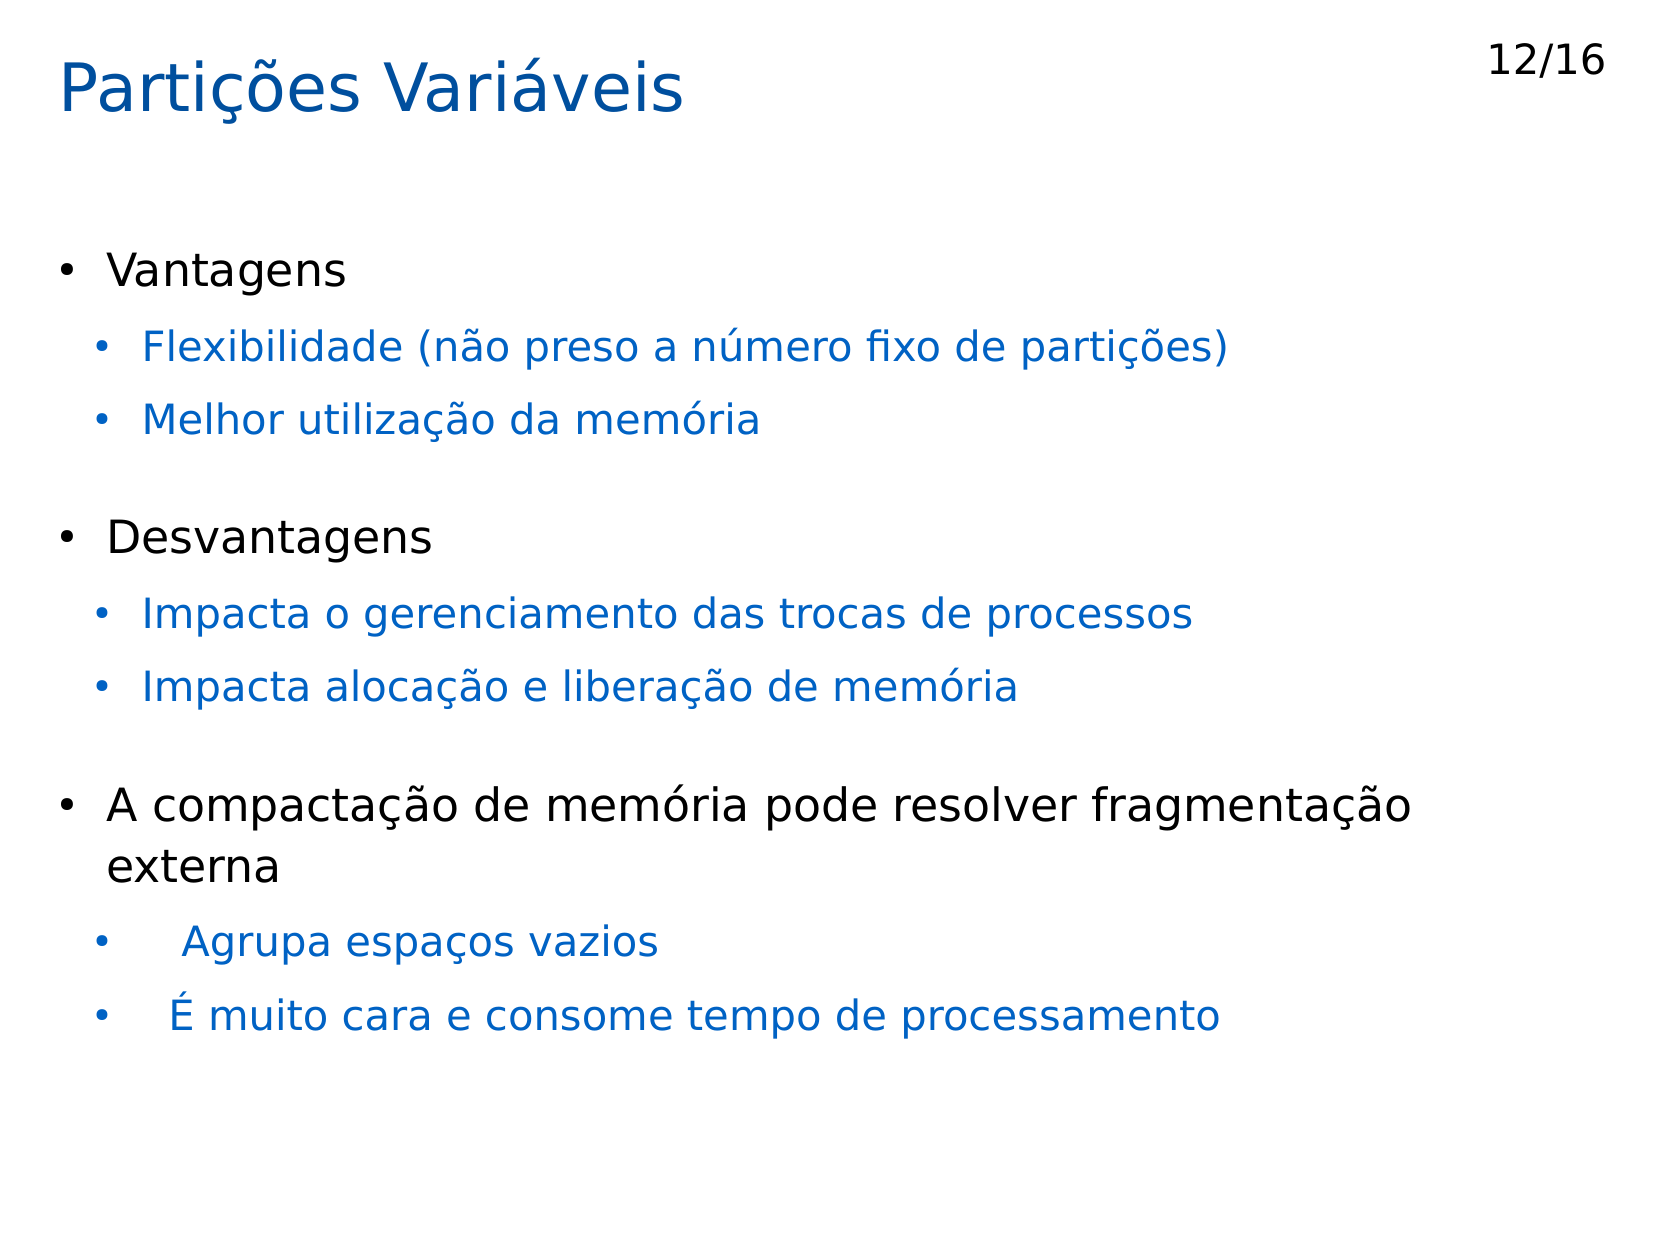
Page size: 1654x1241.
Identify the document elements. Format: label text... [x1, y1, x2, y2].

list Vantagens Flexibilidade (não preso a número fixo de partições) Melhor utilização da memória Desvantagens Impacta o gerenciamento das trocas de processos Impacta alocação e liberação de memória A compactação de memória pode resolver fragmentação externa Agrupa espaços vazios É muito cara e consome tempo de processamento [59, 236, 1595, 1211]
title Partições Variáveis [59, 29, 1506, 148]
